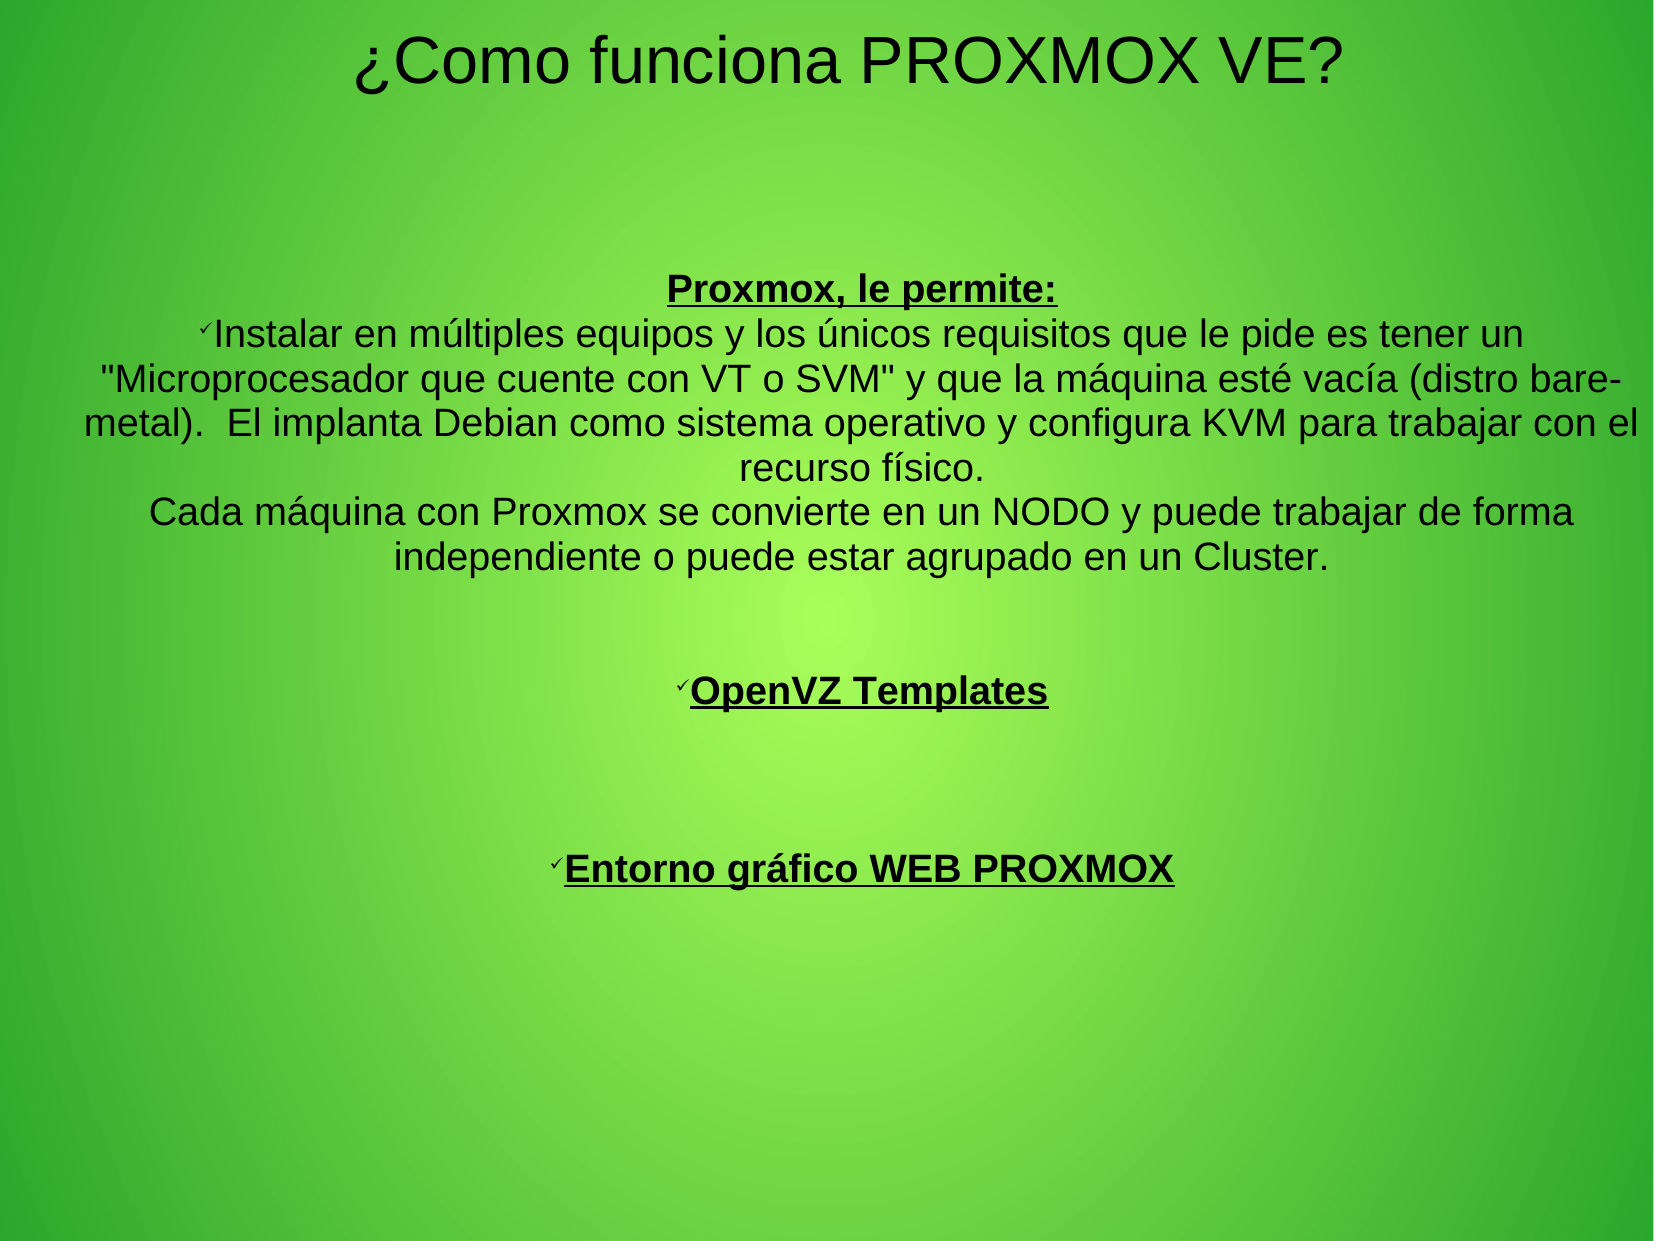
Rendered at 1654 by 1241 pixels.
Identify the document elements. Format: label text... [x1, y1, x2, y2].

picture [0, 0, 1654, 1241]
text_box ¿Como funciona PROXMOX VE? [338, 16, 1394, 107]
text_box Proxmox, le permite: Instalar en múltiples equipos y los únicos requisitos que le pide es tener un "Microprocesador que cuente con VT o SVM" y que la máquina esté vacía (distro bare-metal). El implanta Debian como sistema operativo y configura KVM para trabajar con el recurso físico. Cada máquina con Proxmox se convierte en un NODO y puede trabajar de forma independiente o puede estar agrupado en un Cluster. OpenVZ Templates Entorno gráfico WEB PROXMOX [35, 259, 1654, 1241]
